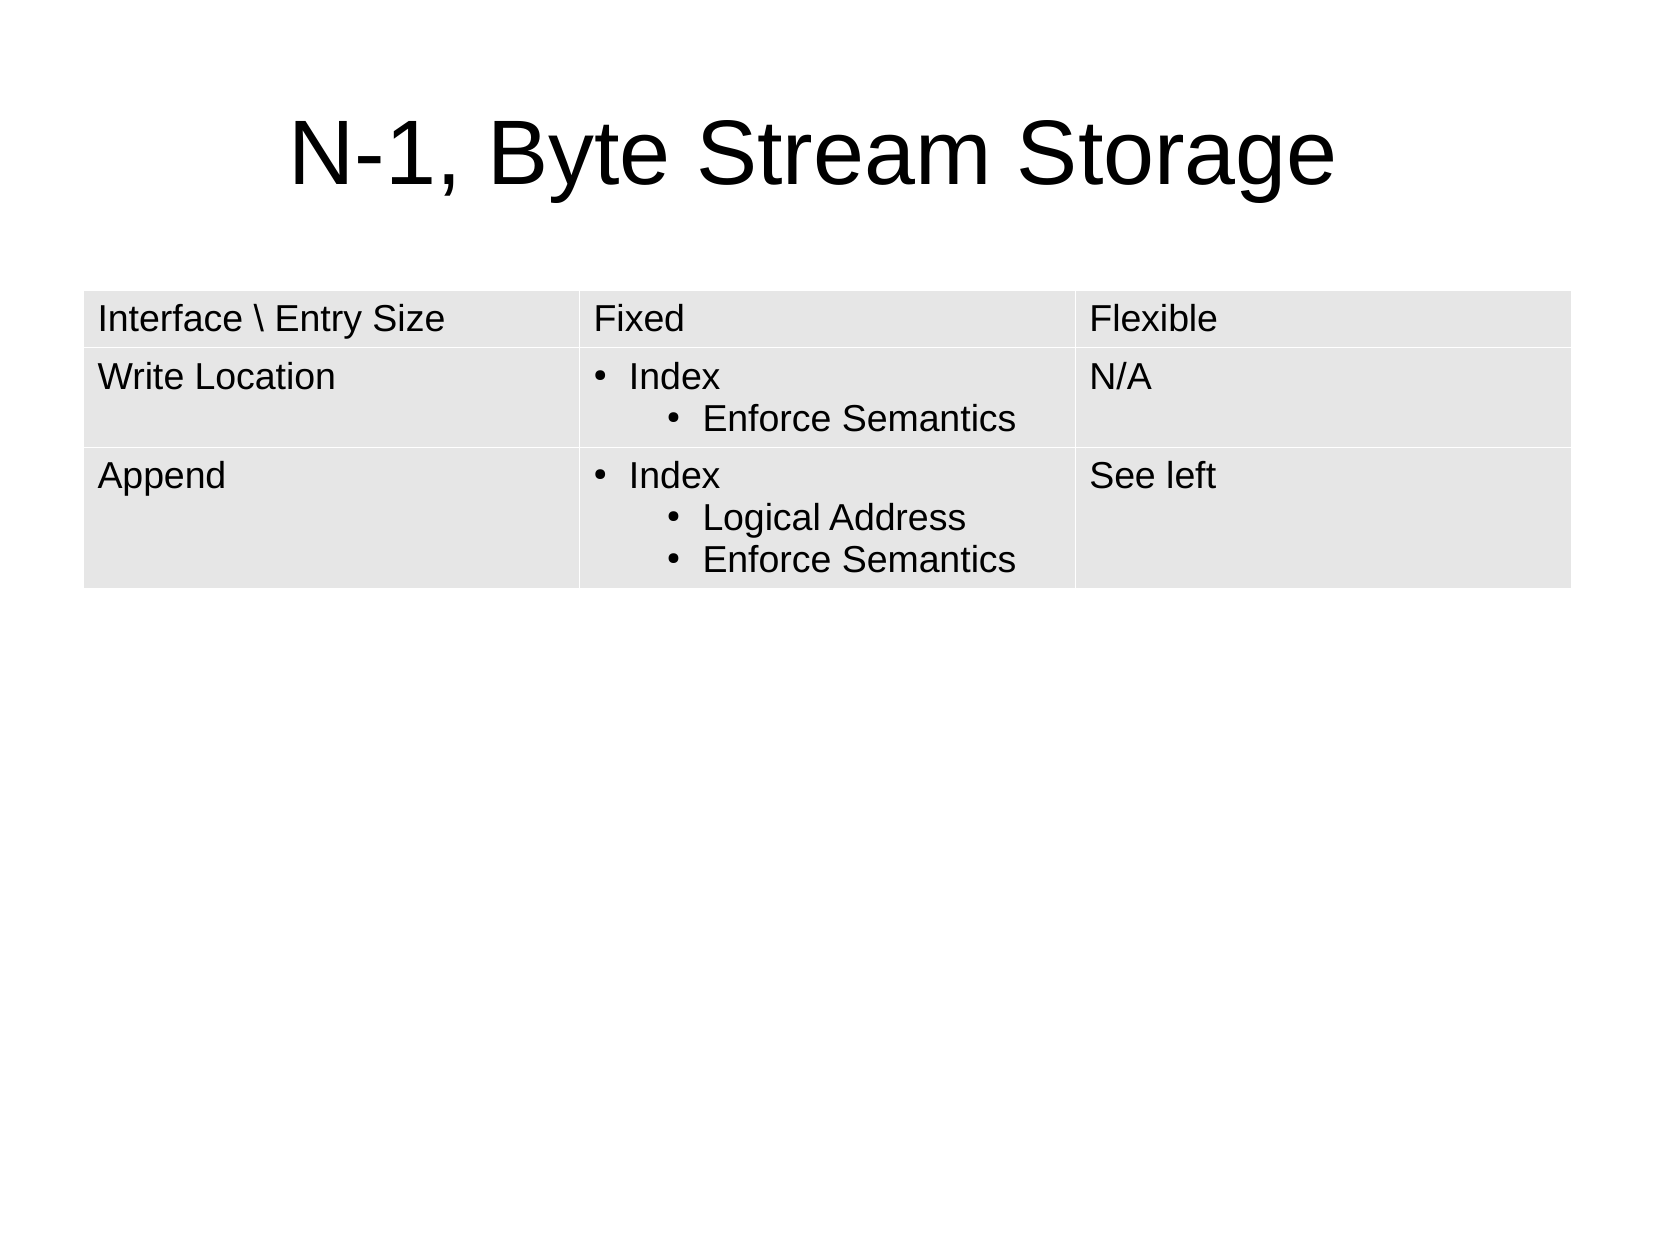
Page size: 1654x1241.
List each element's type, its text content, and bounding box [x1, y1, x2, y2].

table_cell Append [84, 448, 579, 588]
table_cell N/A [1076, 348, 1571, 447]
table_header Interface \ Entry Size [84, 291, 579, 347]
table_header Fixed [580, 291, 1075, 347]
title N-1, Byte Stream Storage [82, 49, 1571, 257]
table_header Flexible [1076, 291, 1571, 347]
table_cell Index Logical Address Enforce Semantics [580, 448, 1075, 588]
table_cell See left [1076, 448, 1571, 588]
table_cell Write Location [84, 348, 579, 447]
table_cell Index Enforce Semantics [580, 348, 1075, 447]
